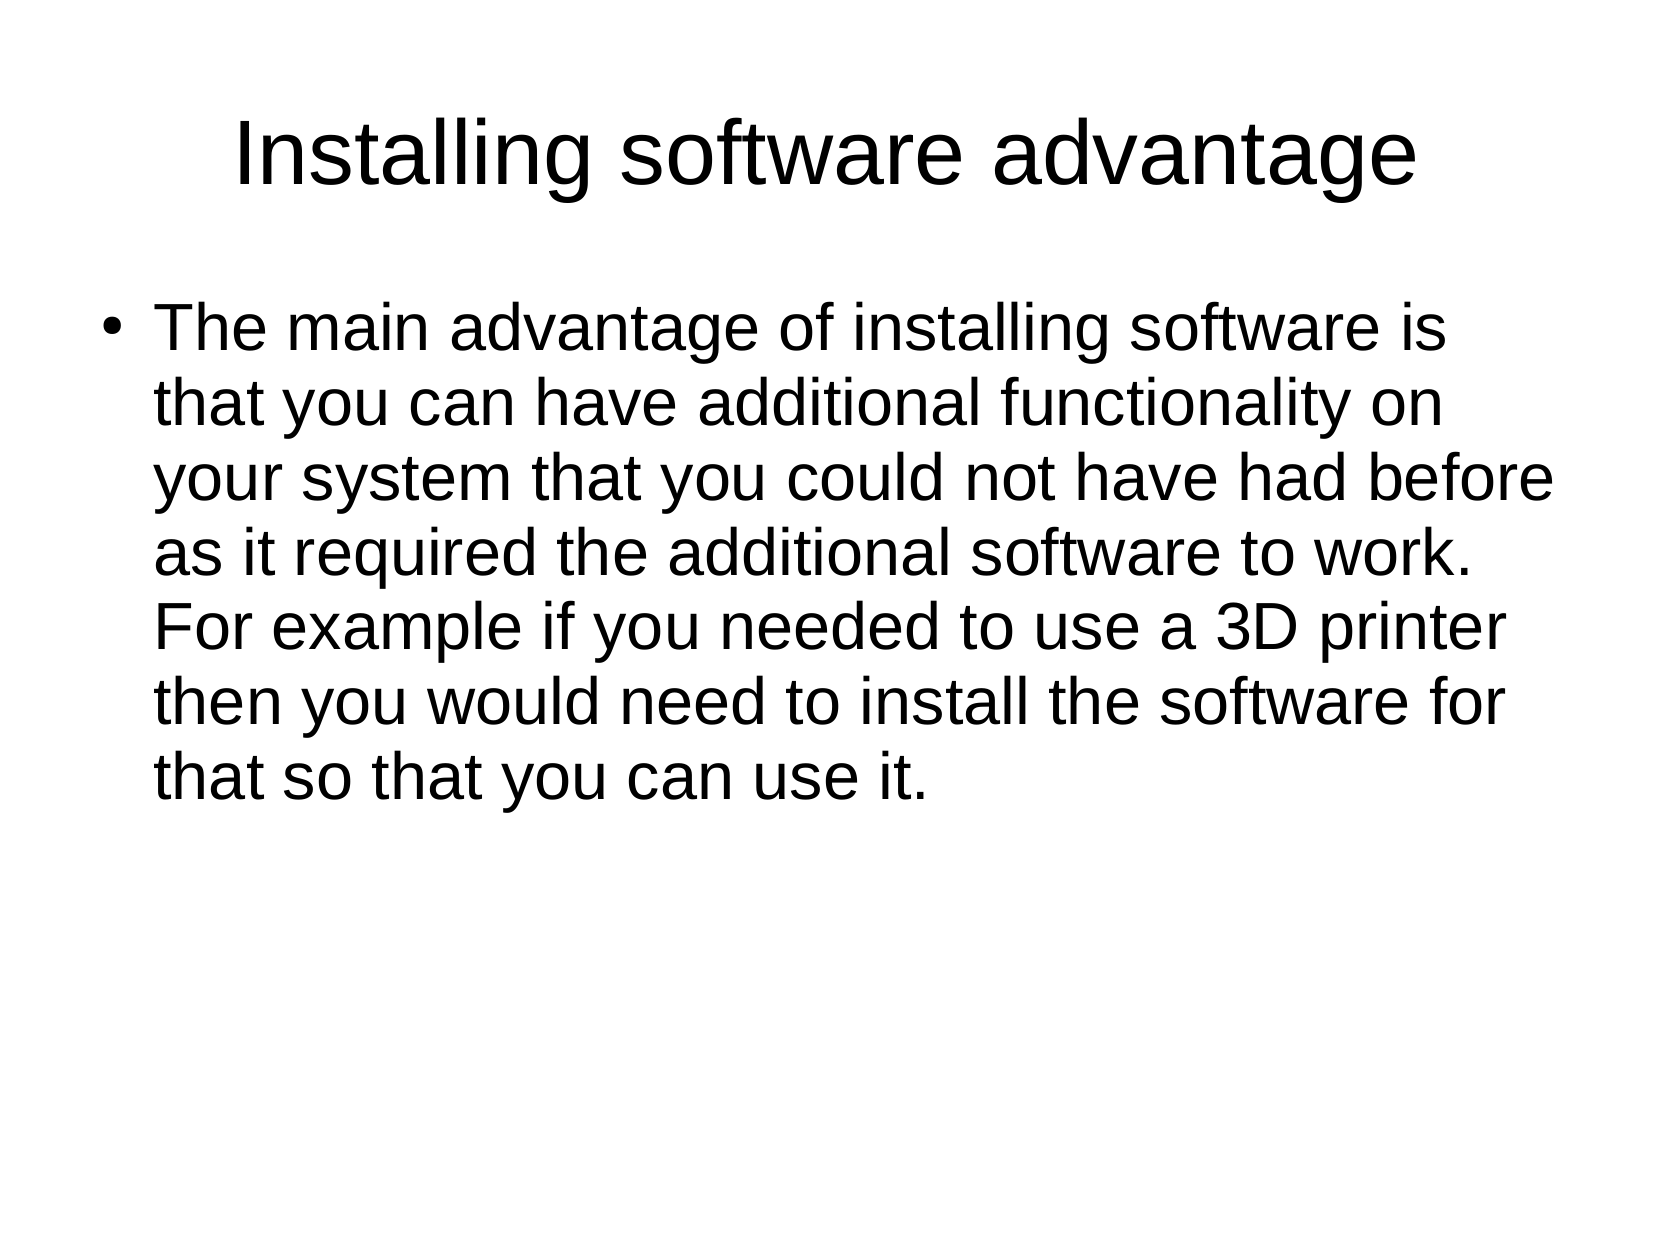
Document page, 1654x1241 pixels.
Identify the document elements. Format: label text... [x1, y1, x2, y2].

list The main advantage of installing software is that you can have additional functionality on your system that you could not have had before as it required the additional software to work. For example if you needed to use a 3D printer then you would need to install the software for that so that you can use it. [82, 290, 1571, 1010]
title Installing software advantage [82, 49, 1571, 257]
